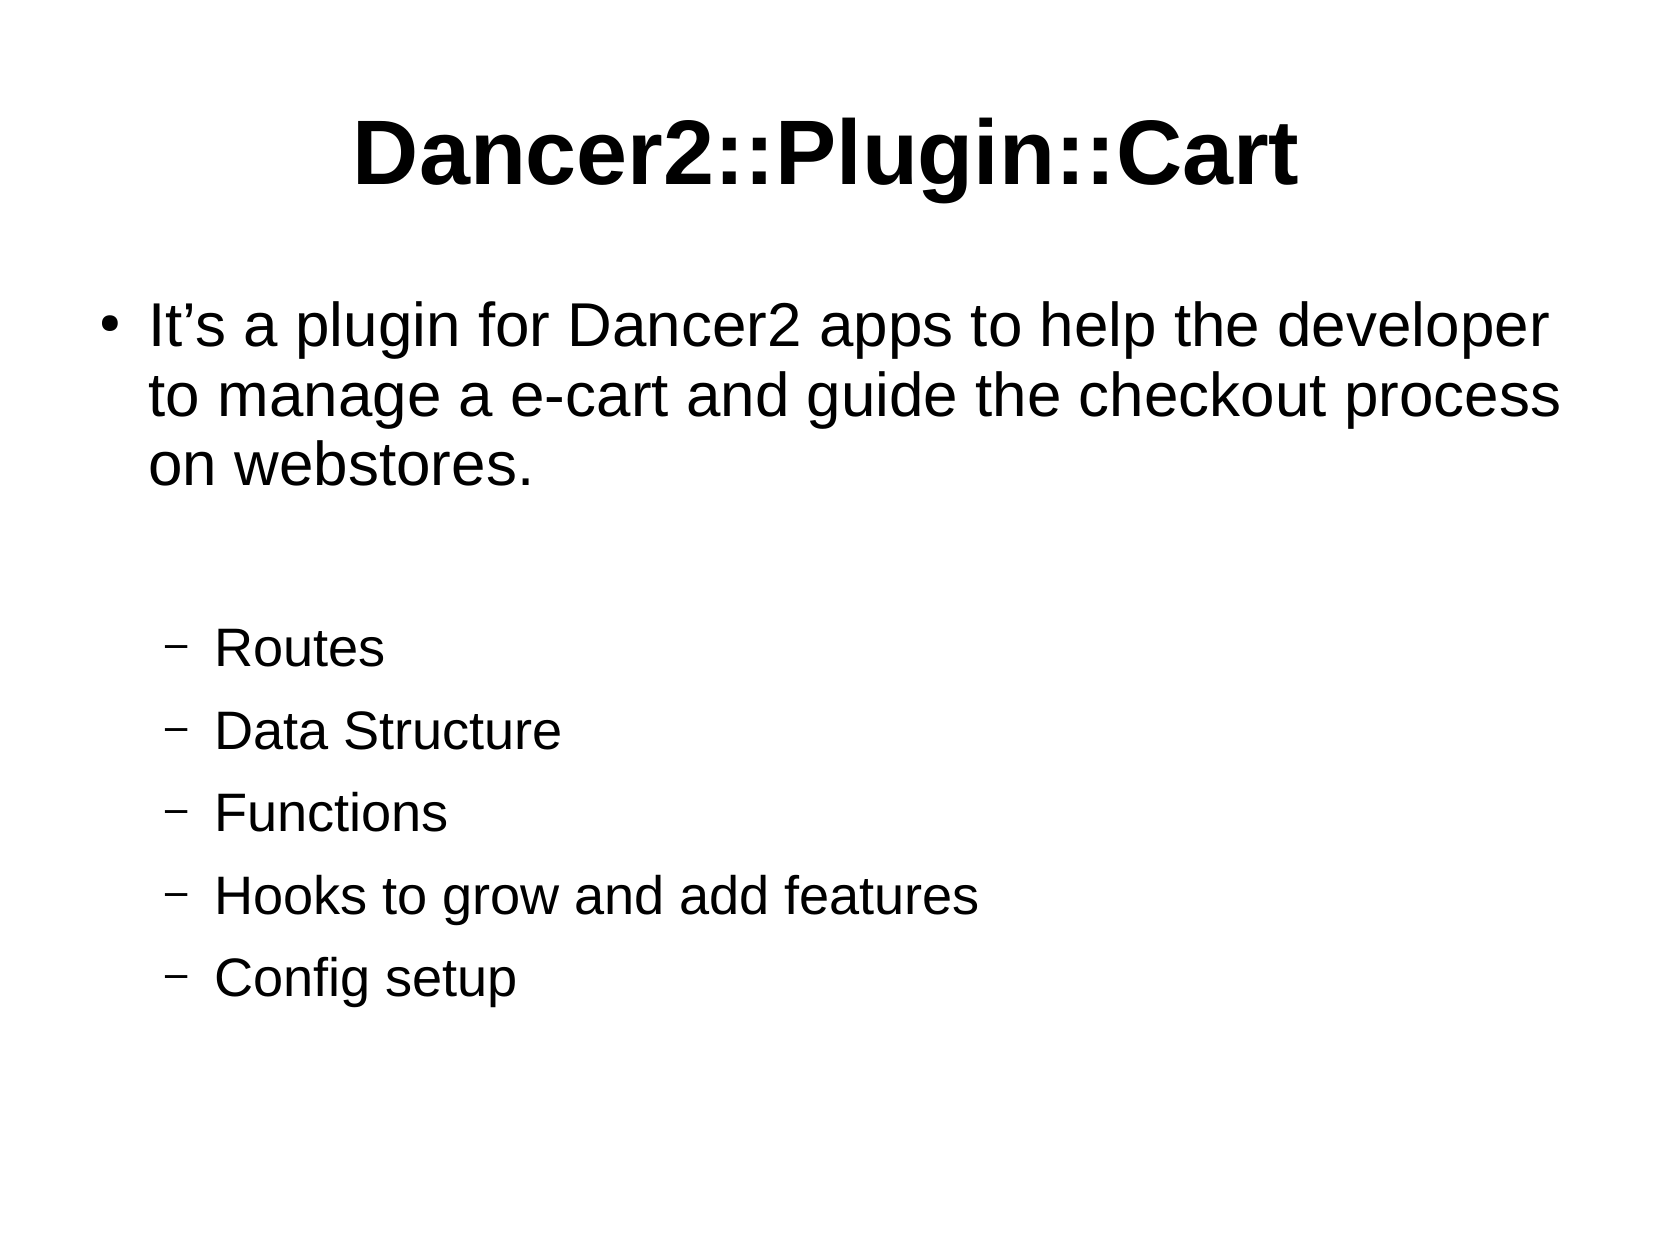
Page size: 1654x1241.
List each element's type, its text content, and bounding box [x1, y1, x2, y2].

list It’s a plugin for Dancer2 apps to help the developer to manage a e-cart and guide the checkout process on webstores. Routes Data Structure Functions Hooks to grow and add features Config setup [82, 290, 1571, 1010]
title Dancer2::Plugin::Cart [82, 49, 1571, 257]
